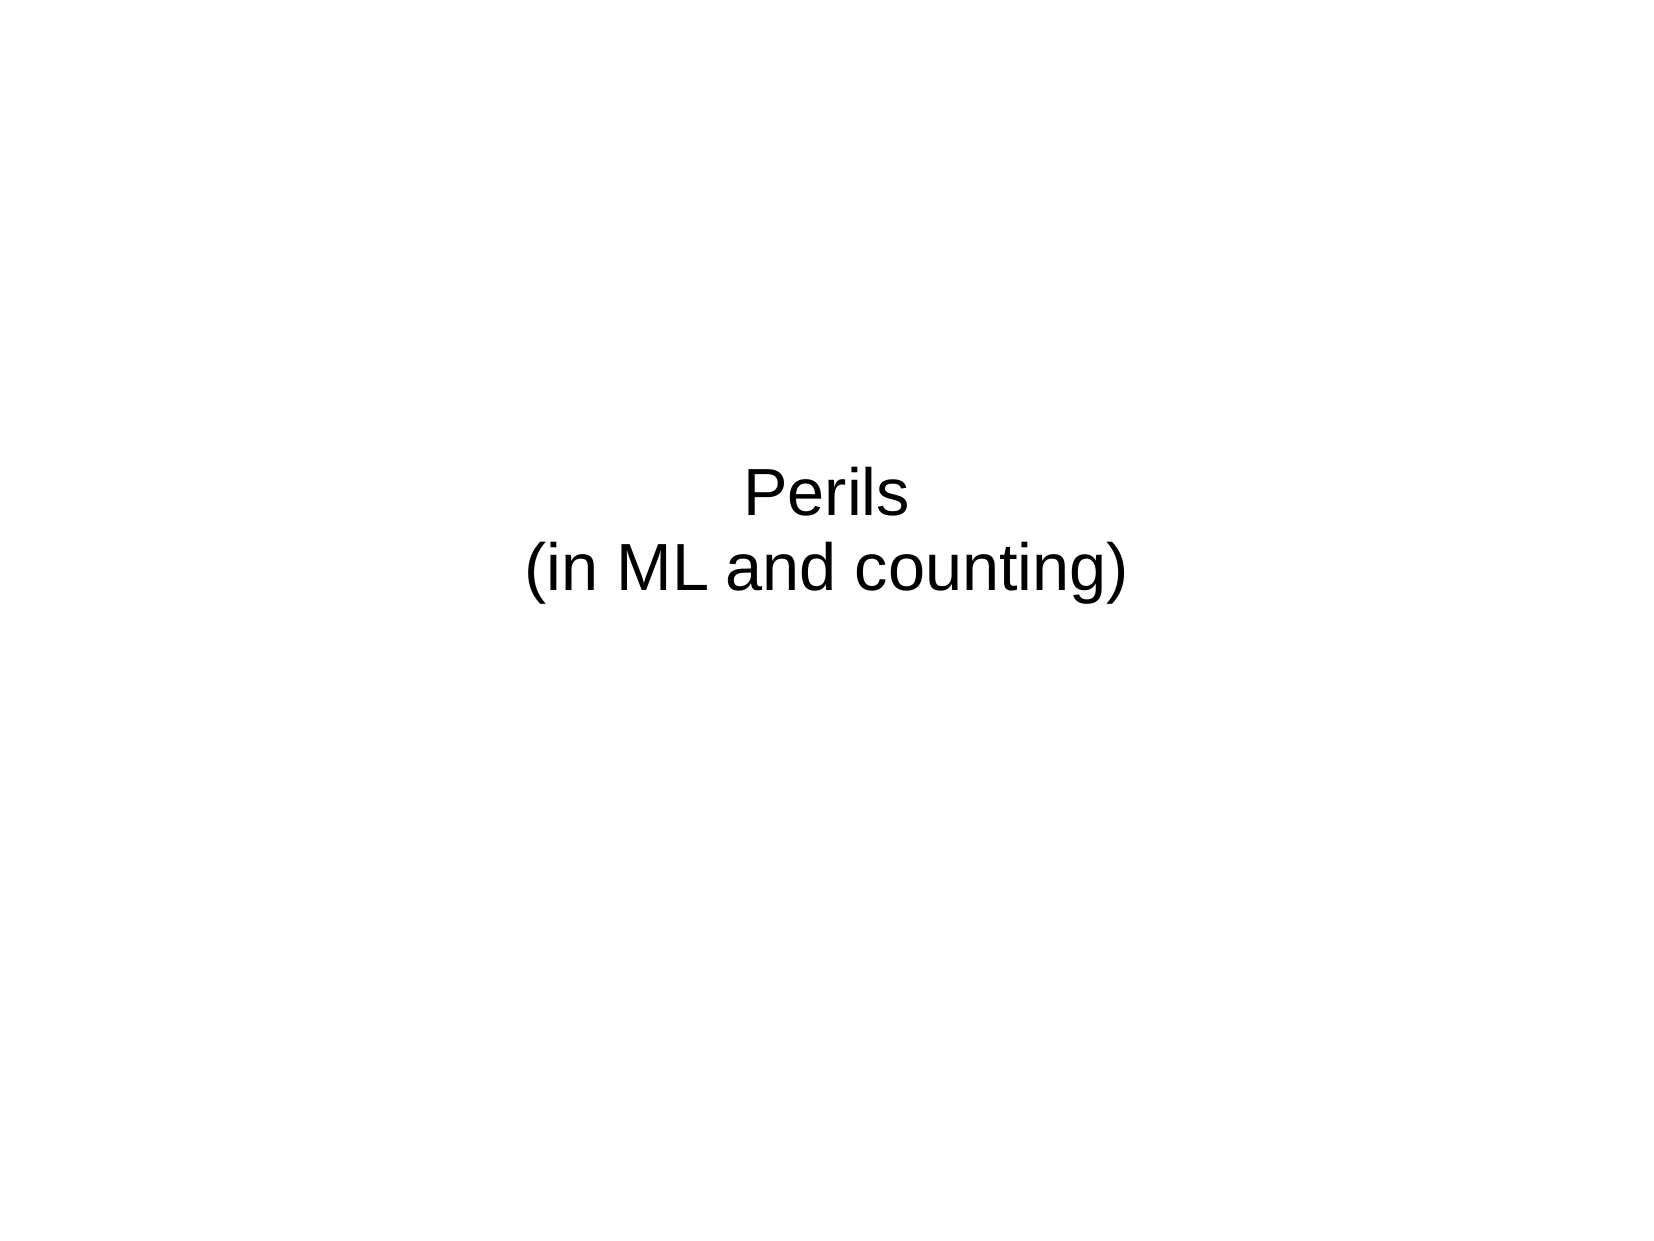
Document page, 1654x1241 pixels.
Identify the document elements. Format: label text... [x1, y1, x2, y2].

subtitle Perils (in ML and counting) [82, 49, 1571, 1010]
